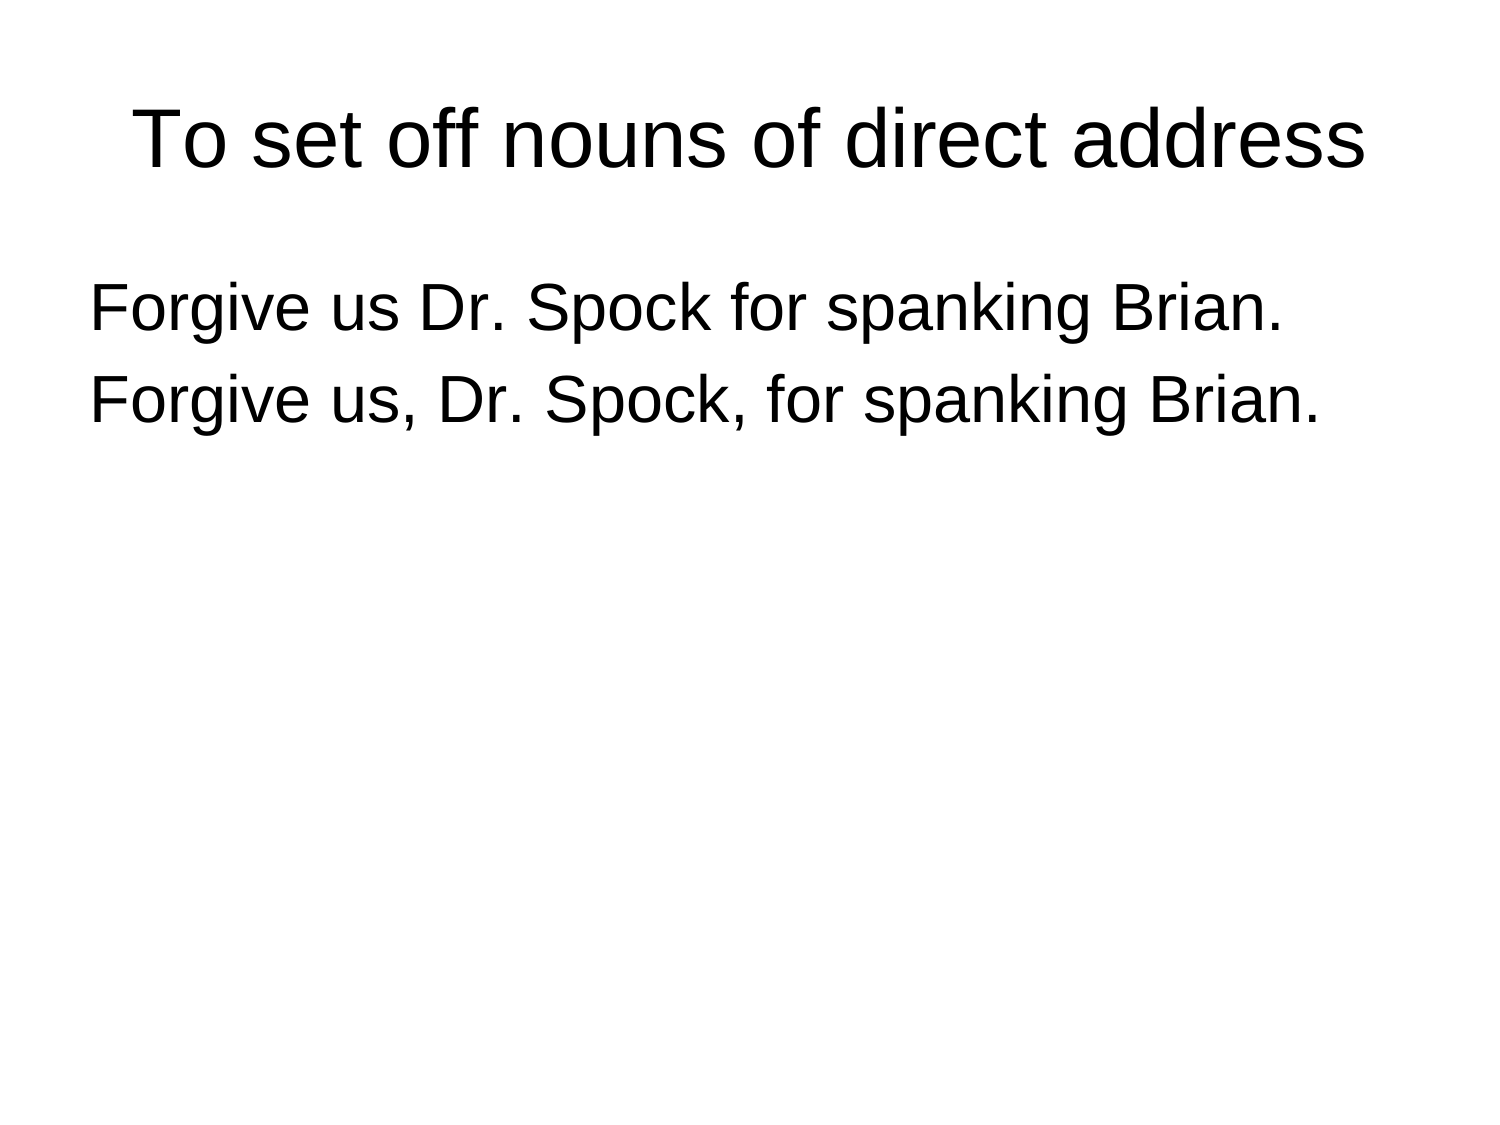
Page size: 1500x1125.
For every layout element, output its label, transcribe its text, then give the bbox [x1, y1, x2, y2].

title To set off nouns of direct address [75, 45, 1426, 233]
list Forgive us Dr. Spock for spanking Brian. Forgive us, Dr. Spock, for spanking Brian. [75, 262, 1426, 1006]
